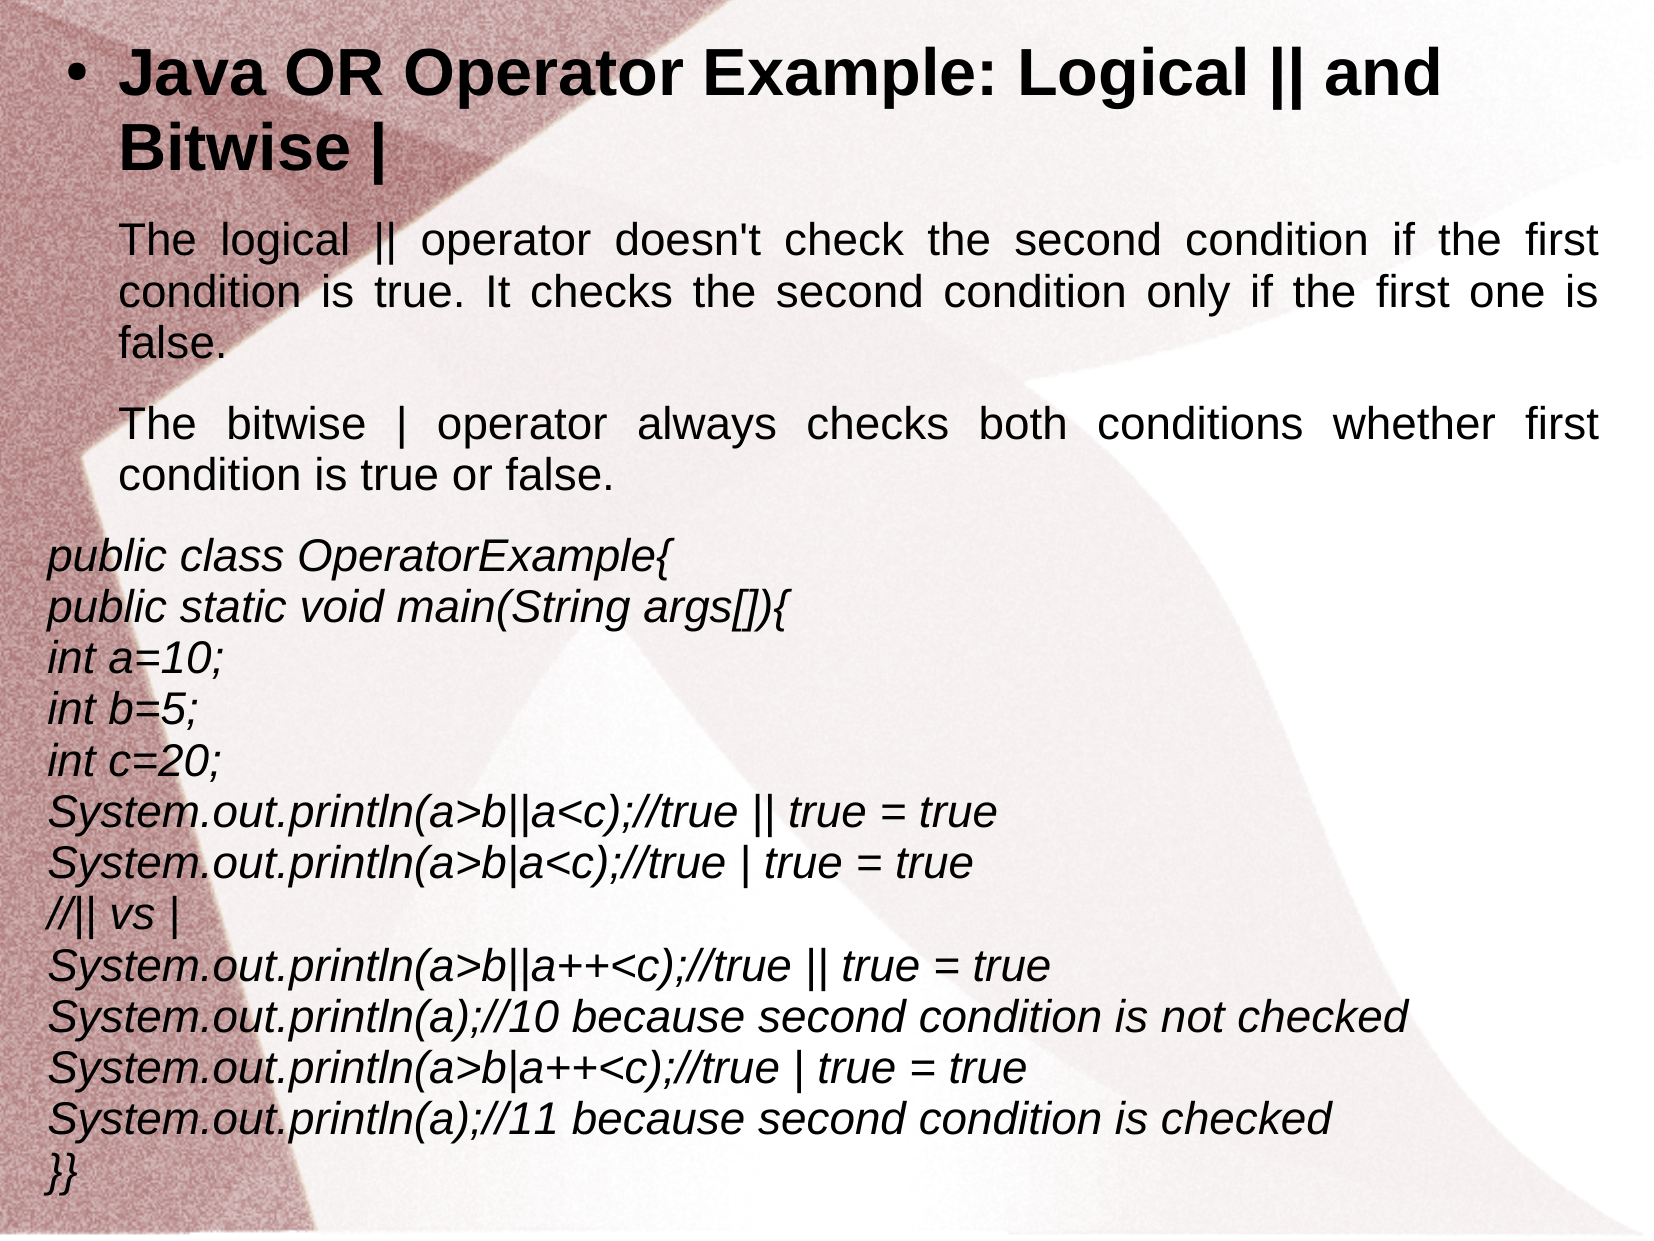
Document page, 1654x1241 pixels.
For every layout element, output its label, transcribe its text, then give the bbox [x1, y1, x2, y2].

list Java OR Operator Example: Logical || and Bitwise | The logical || operator doesn't check the second condition if the first condition is true. It checks the second condition only if the first one is false. The bitwise | operator always checks both conditions whether first condition is true or false. public class OperatorExample{ public static void main(String args[]){ int a=10; int b=5; int c=20; System.out.println(a>b||a<c);//true || true = true System.out.println(a>b|a<c);//true | true = true //|| vs | System.out.println(a>b||a++<c);//true || true = true System.out.println(a);//10 because second condition is not checked System.out.println(a>b|a++<c);//true | true = true System.out.println(a);//11 because second condition is checked }} [47, 35, 1601, 1205]
picture [0, 0, 1654, 1241]
